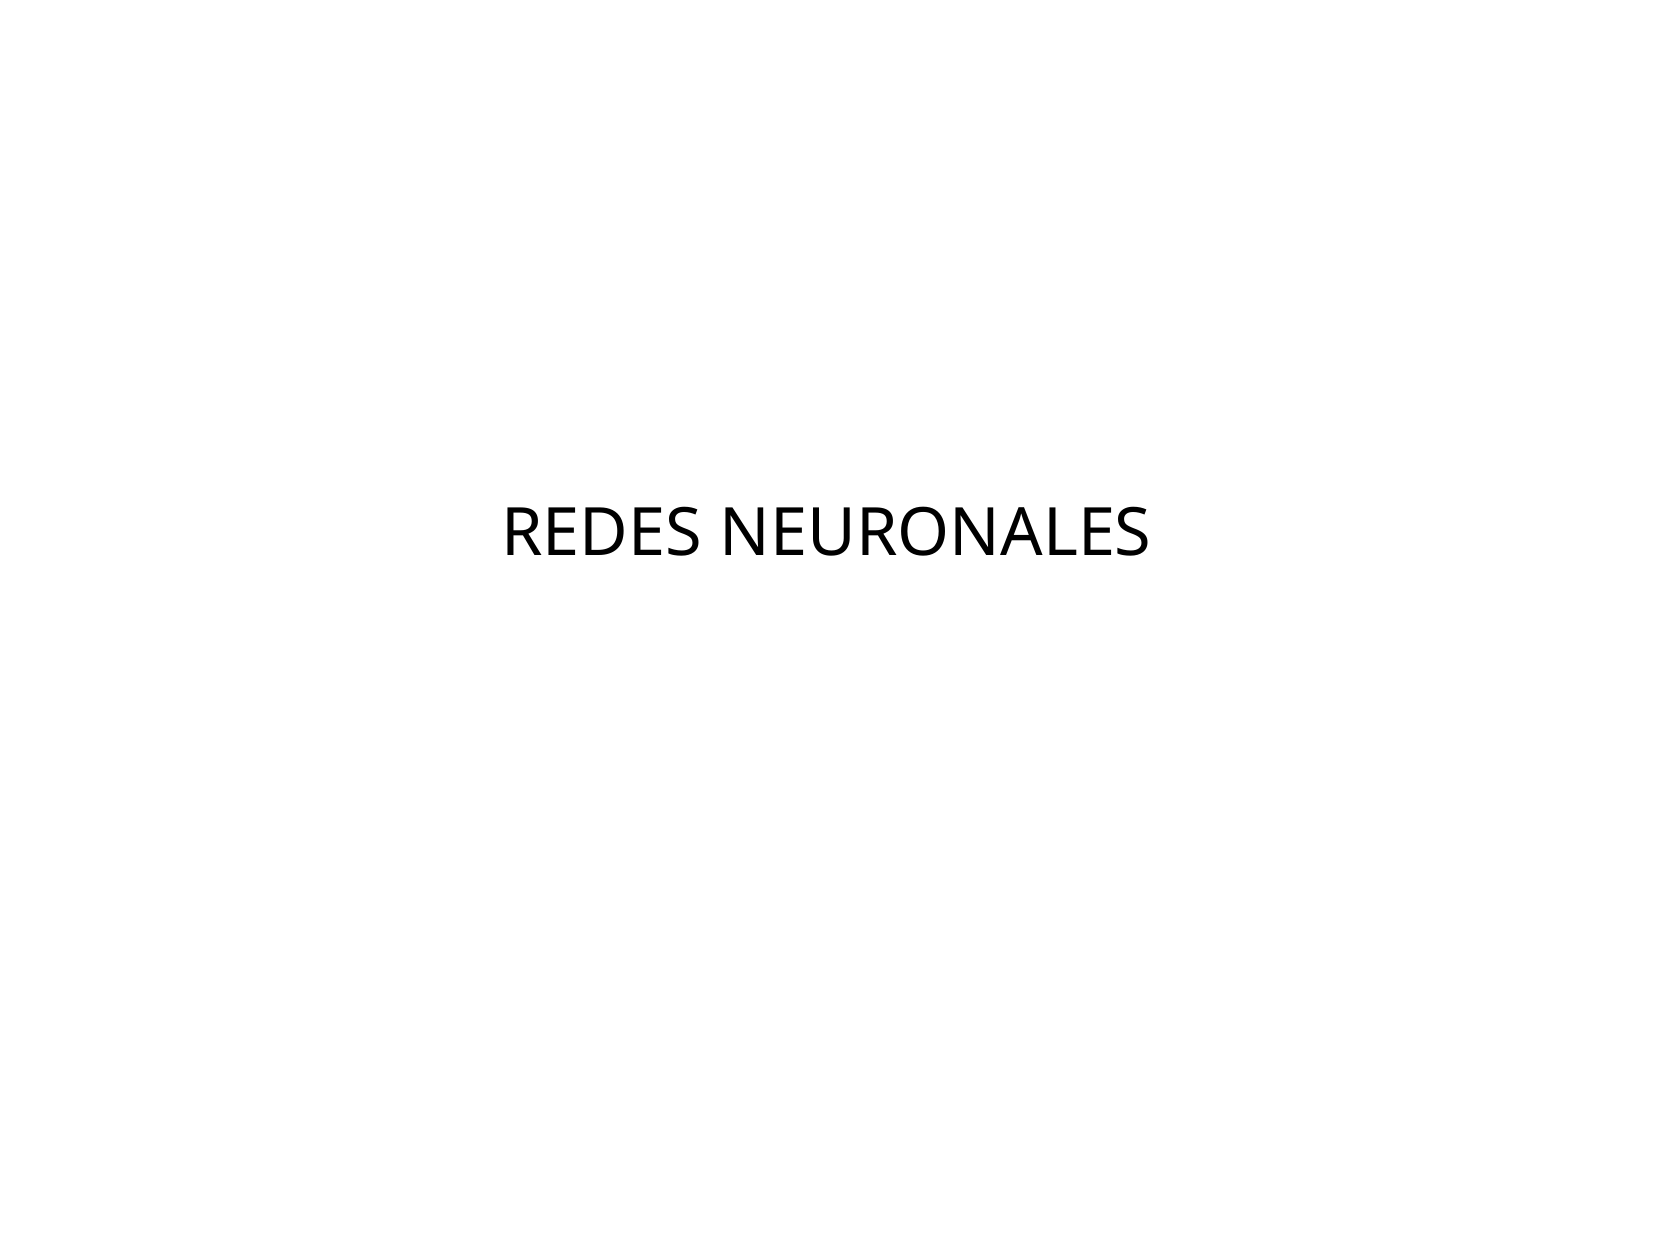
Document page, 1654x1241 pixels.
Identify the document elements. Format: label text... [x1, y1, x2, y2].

subtitle REDES NEURONALES [82, 49, 1571, 1010]
